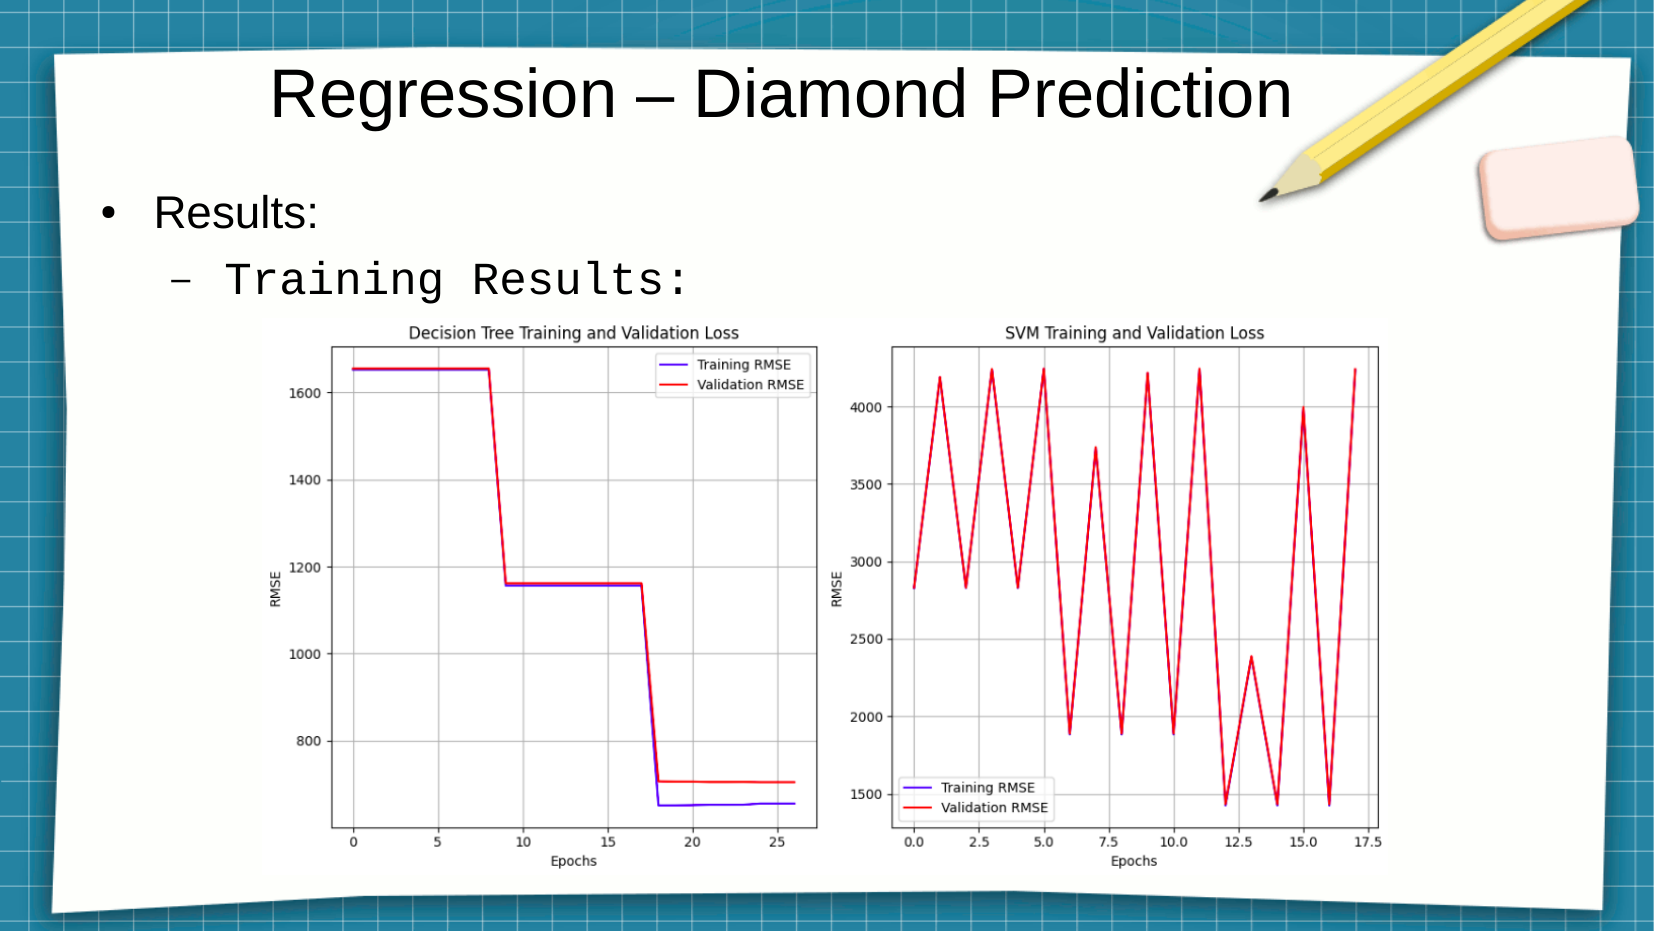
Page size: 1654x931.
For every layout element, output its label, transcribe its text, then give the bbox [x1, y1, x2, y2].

title Regression – Diamond Prediction [82, 37, 1501, 151]
picture [0, 0, 1654, 931]
list Results: Training Results: [82, 187, 1571, 901]
